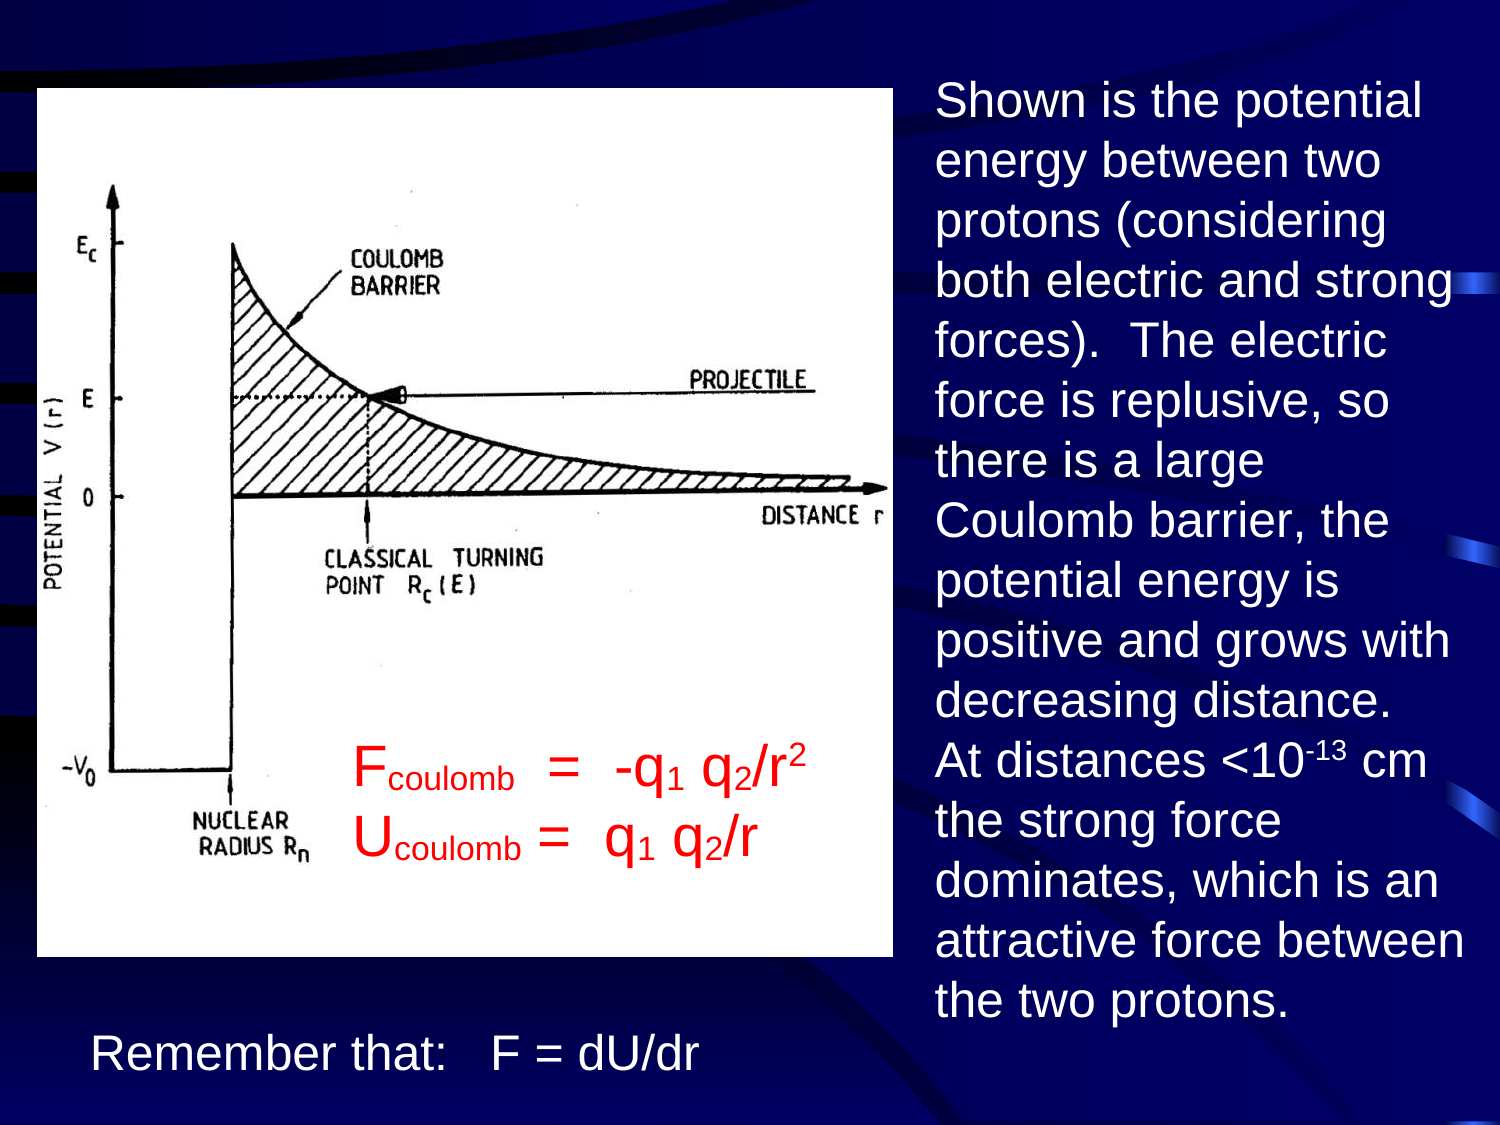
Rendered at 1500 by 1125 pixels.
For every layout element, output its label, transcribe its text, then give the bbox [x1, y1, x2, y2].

text_box Fcoulomb = -q1 q2/r2 Ucoulomb = q1 q2/r [337, 720, 826, 915]
text_box Shown is the potential energy between two protons (considering both electric and strong forces). The electric force is replusive, so there is a large Coulomb barrier, the potential energy is positive and grows with decreasing distance. At distances <10-13 cm the strong force dominates, which is an attractive force between the two protons. [919, 60, 1483, 1036]
picture [37, 88, 893, 957]
text_box Remember that: F = dU/dr [75, 1012, 901, 1088]
